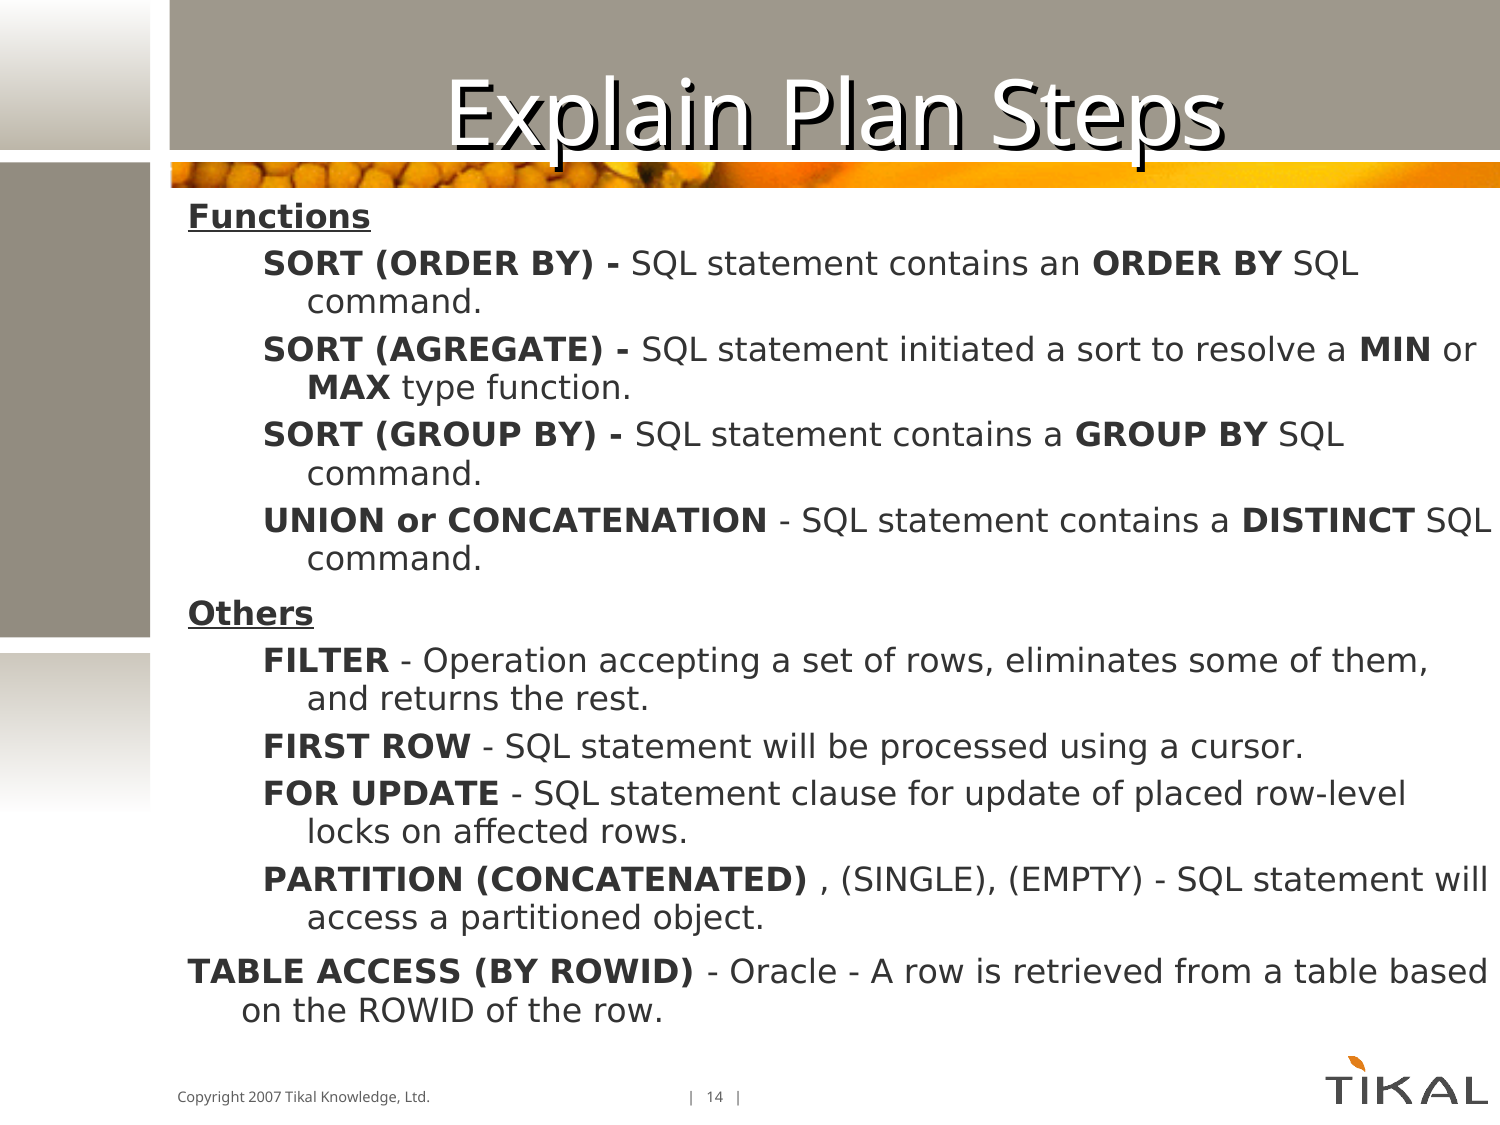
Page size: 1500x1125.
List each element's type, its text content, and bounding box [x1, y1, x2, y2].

list Functions SORT (ORDER BY) - SQL statement contains an ORDER BY SQL command. SORT (AGREGATE) - SQL statement initiated a sort to resolve a MIN or MAX type function. SORT (GROUP BY) - SQL statement contains a GROUP BY SQL command. UNION or CONCATENATION - SQL statement contains a DISTINCT SQL command. Others FILTER - Operation accepting a set of rows, eliminates some of them, and returns the rest. FIRST ROW - SQL statement will be processed using a cursor. FOR UPDATE - SQL statement clause for update of placed row-level locks on affected rows. PARTITION (CONCATENATED) , (SINGLE), (EMPTY) - SQL statement will access a partitioned object. TABLE ACCESS (BY ROWID) - Oracle - A row is retrieved from a table based on the ROWID of the row. [187, 197, 1498, 1031]
title Explain Plan Steps [169, 0, 1499, 221]
picture [1312, 1034, 1500, 1125]
